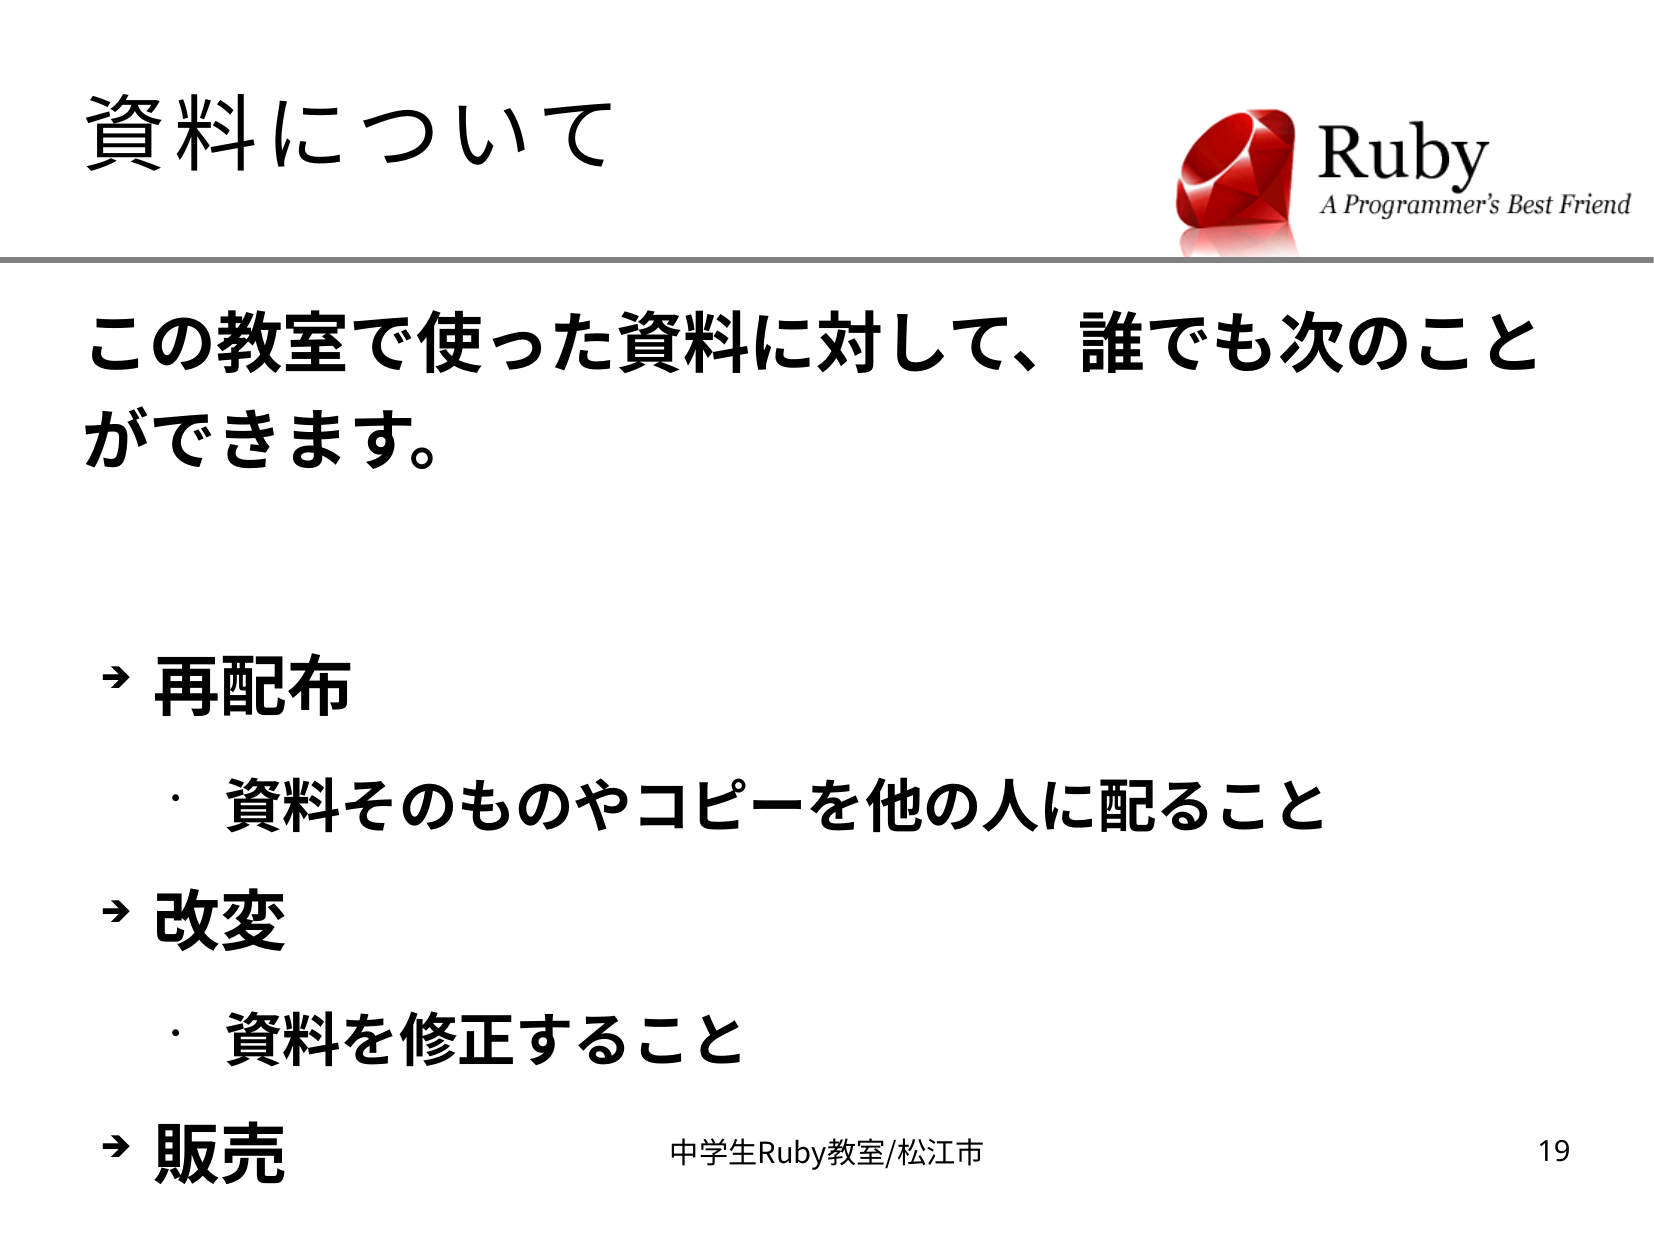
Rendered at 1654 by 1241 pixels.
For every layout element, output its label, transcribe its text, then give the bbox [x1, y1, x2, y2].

picture [1160, 82, 1654, 257]
list この教室で使った資料に対して、誰でも次のことができます。 再配布 資料そのものやコピーを他の人に配ること 改変 資料を修正すること 販売 資料を他の人に売ること [82, 290, 1571, 1109]
title 資料について [82, 49, 1152, 207]
